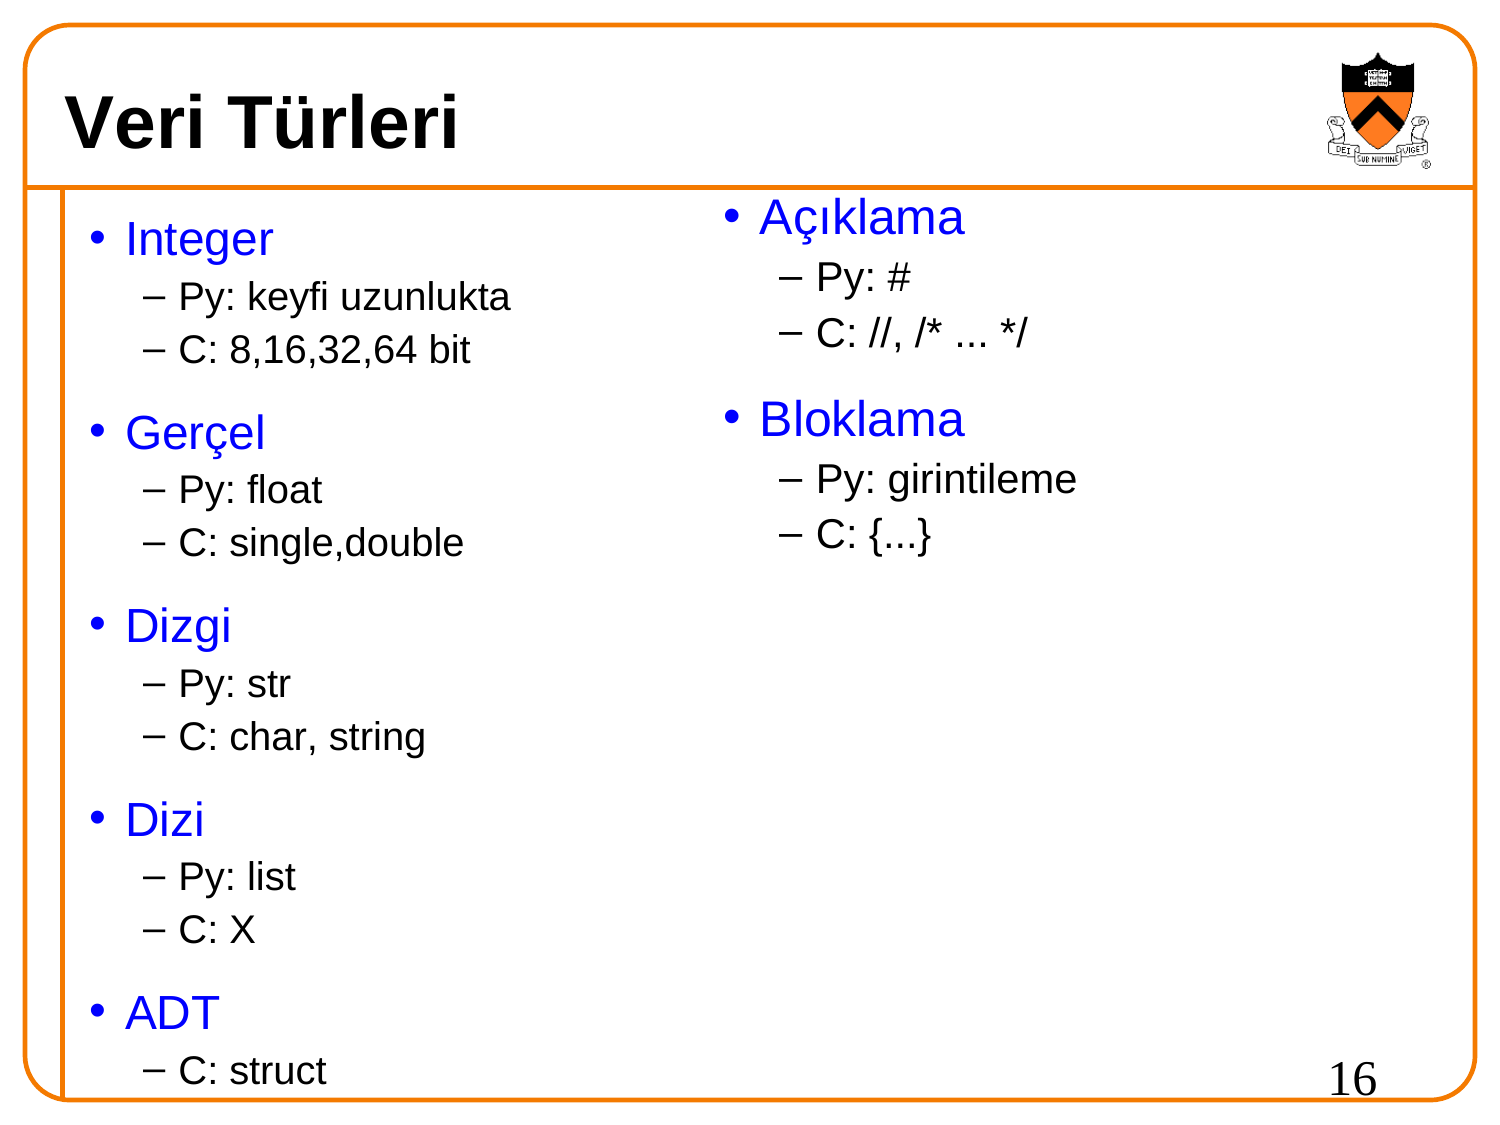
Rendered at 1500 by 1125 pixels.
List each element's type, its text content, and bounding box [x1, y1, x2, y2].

list Integer Py: keyfi uzunlukta C: 8,16,32,64 bit Gerçel Py: float C: single,double Dizgi Py: str C: char, string Dizi Py: list C: X ADT C: struct [74, 200, 591, 1101]
title Veri Türleri [50, 13, 1450, 225]
list Açıklama Py: # C: //, /* ... */ Bloklama Py: girintileme C: {...} [708, 177, 1447, 1078]
